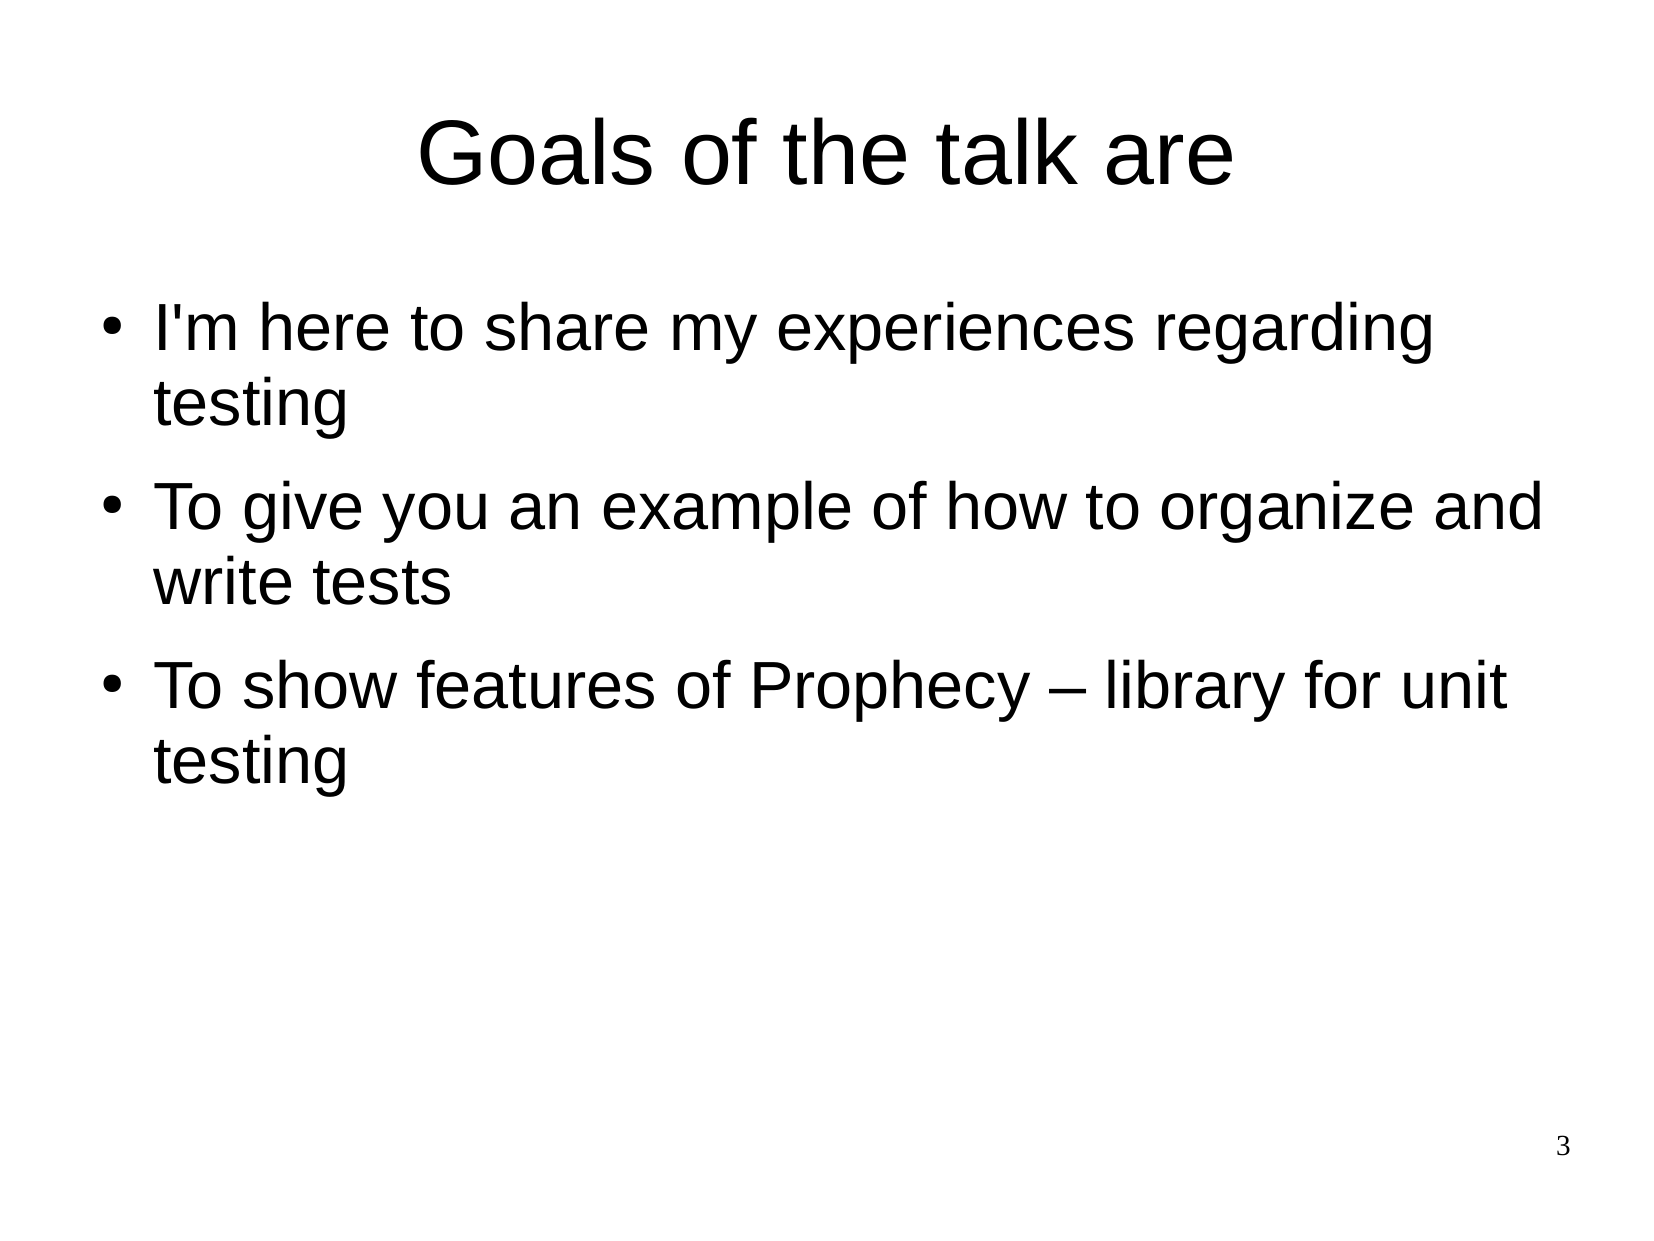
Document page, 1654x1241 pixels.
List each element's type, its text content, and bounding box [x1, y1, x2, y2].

list I'm here to share my experiences regarding testing To give you an example of how to organize and write tests To show features of Prophecy – library for unit testing [82, 290, 1571, 1010]
title Goals of the talk are [82, 49, 1571, 257]
